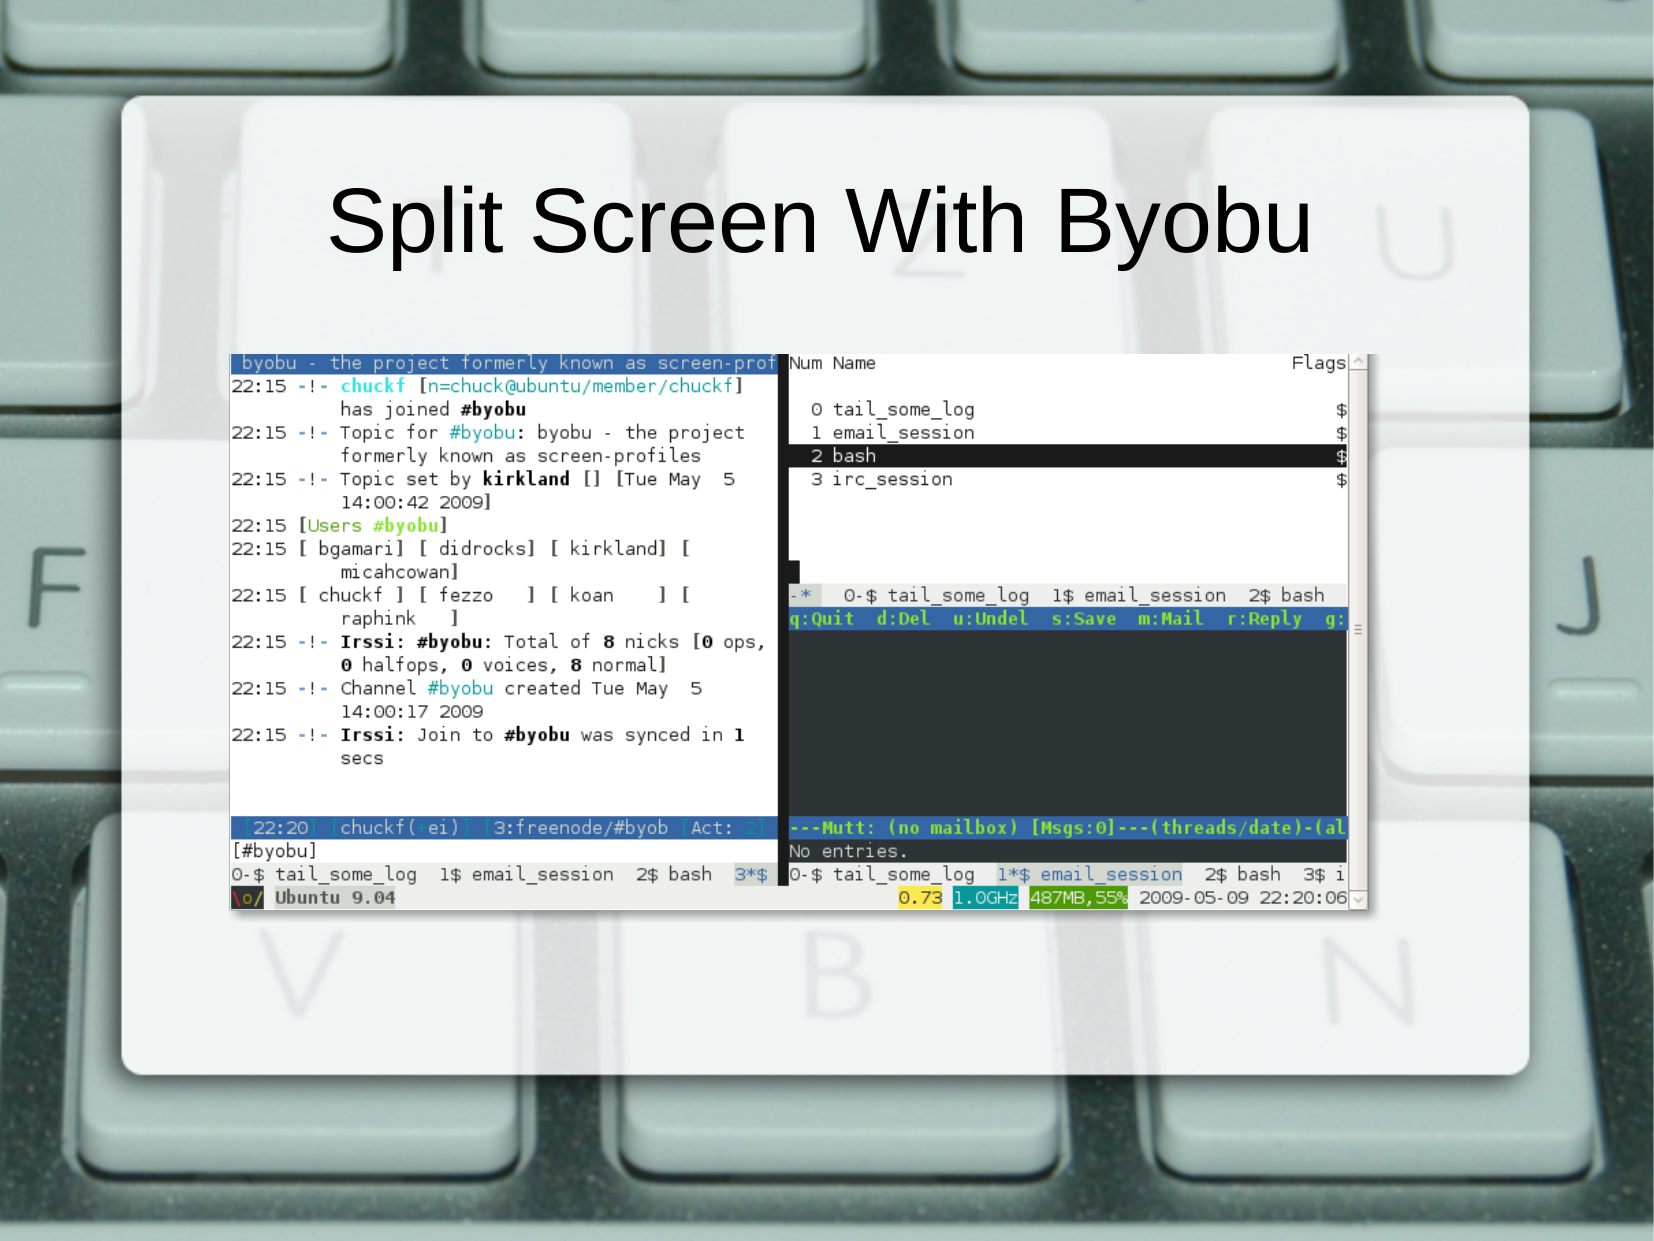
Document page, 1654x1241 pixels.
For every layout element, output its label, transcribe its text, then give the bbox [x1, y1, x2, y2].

chart [147, 354, 1506, 1173]
picture [0, 0, 1654, 1241]
title Split Screen With Byobu [135, 125, 1506, 318]
